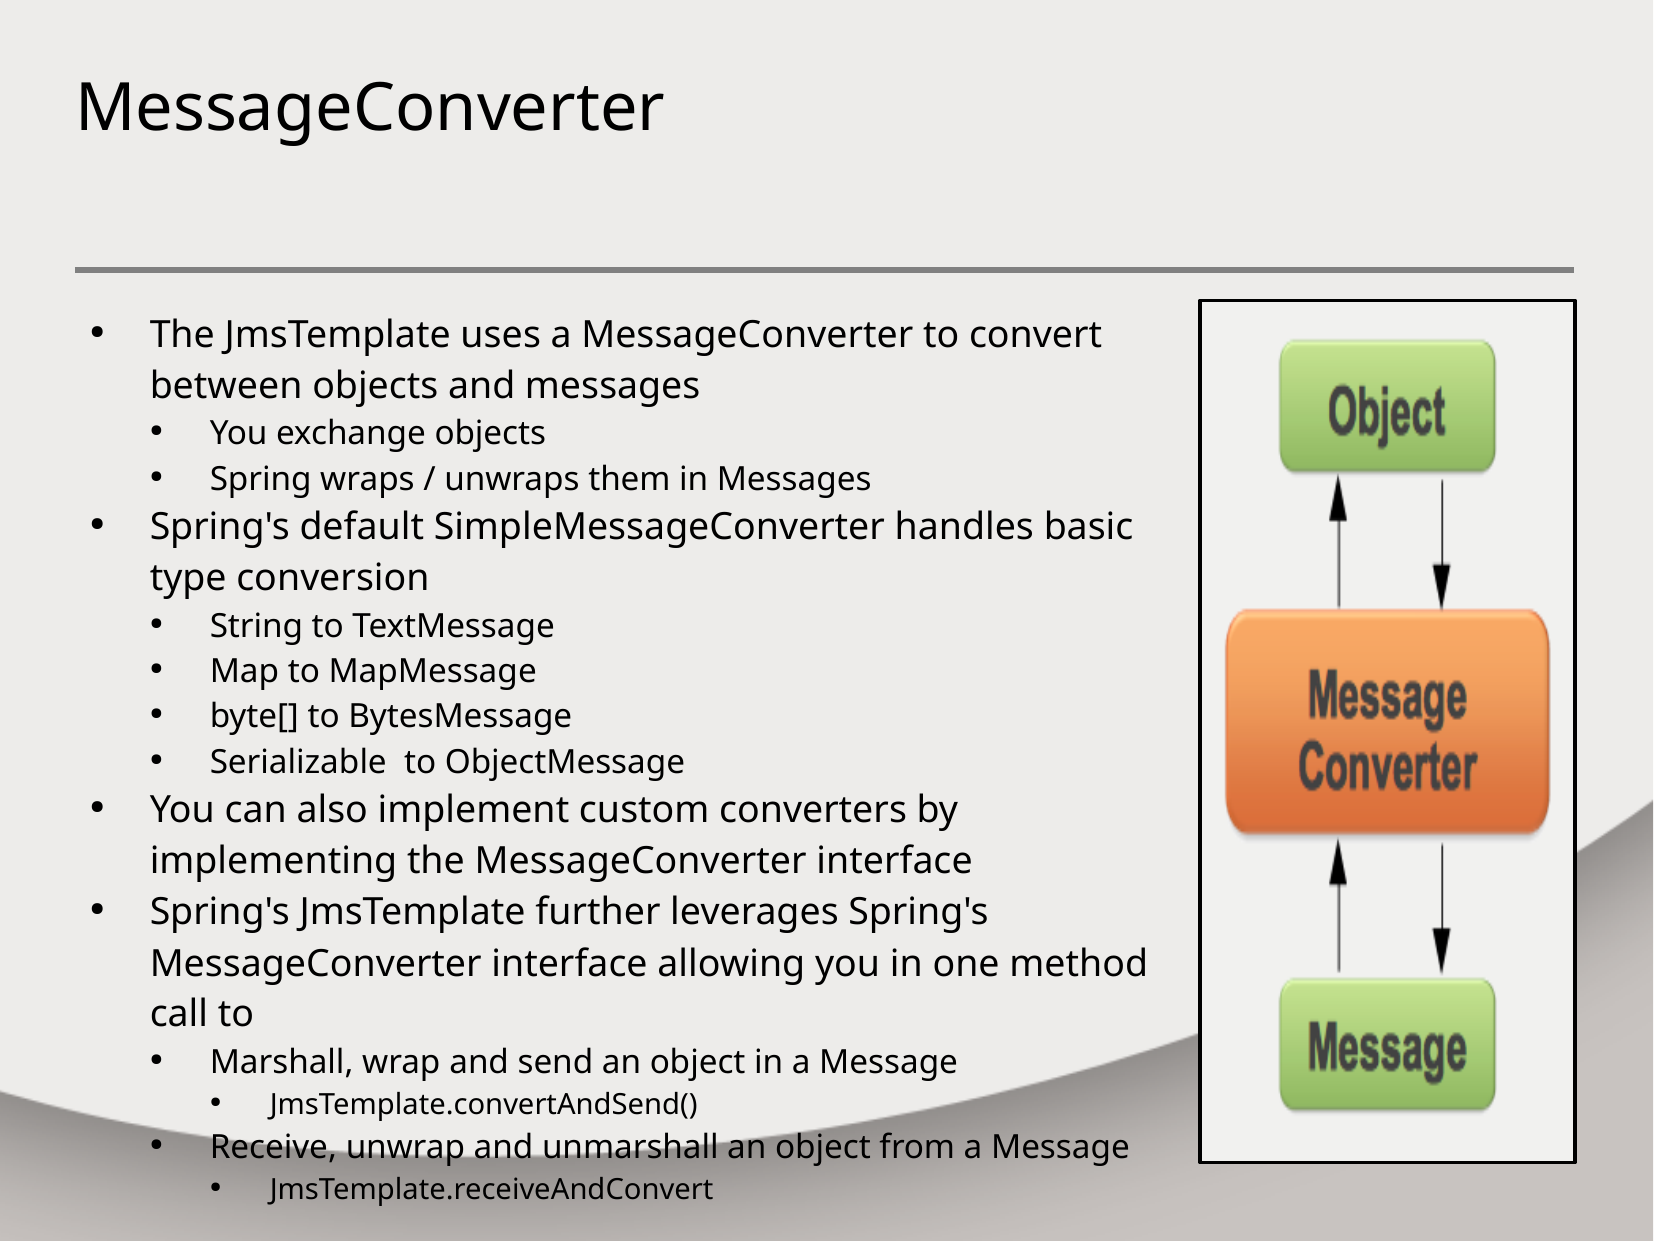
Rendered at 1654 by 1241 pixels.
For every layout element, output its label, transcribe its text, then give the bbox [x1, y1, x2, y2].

text_box The JmsTemplate uses a MessageConverter to convert between objects and messages You exchange objects Spring wraps / unwraps them in Messages Spring's default SimpleMessageConverter handles basic type conversion String to TextMessage Map to MapMessage byte[] to BytesMessage Serializable to ObjectMessage You can also implement custom converters by implementing the MessageConverter interface Spring's JmsTemplate further leverages Spring's MessageConverter interface allowing you in one method call to Marshall, wrap and send an object in a Message JmsTemplate.convertAndSend() Receive, unwrap and unmarshall an object from a Message JmsTemplate.receiveAndConvert [75, 300, 1198, 1163]
picture [0, 0, 1654, 1241]
title MessageConverter [75, 75, 1575, 226]
